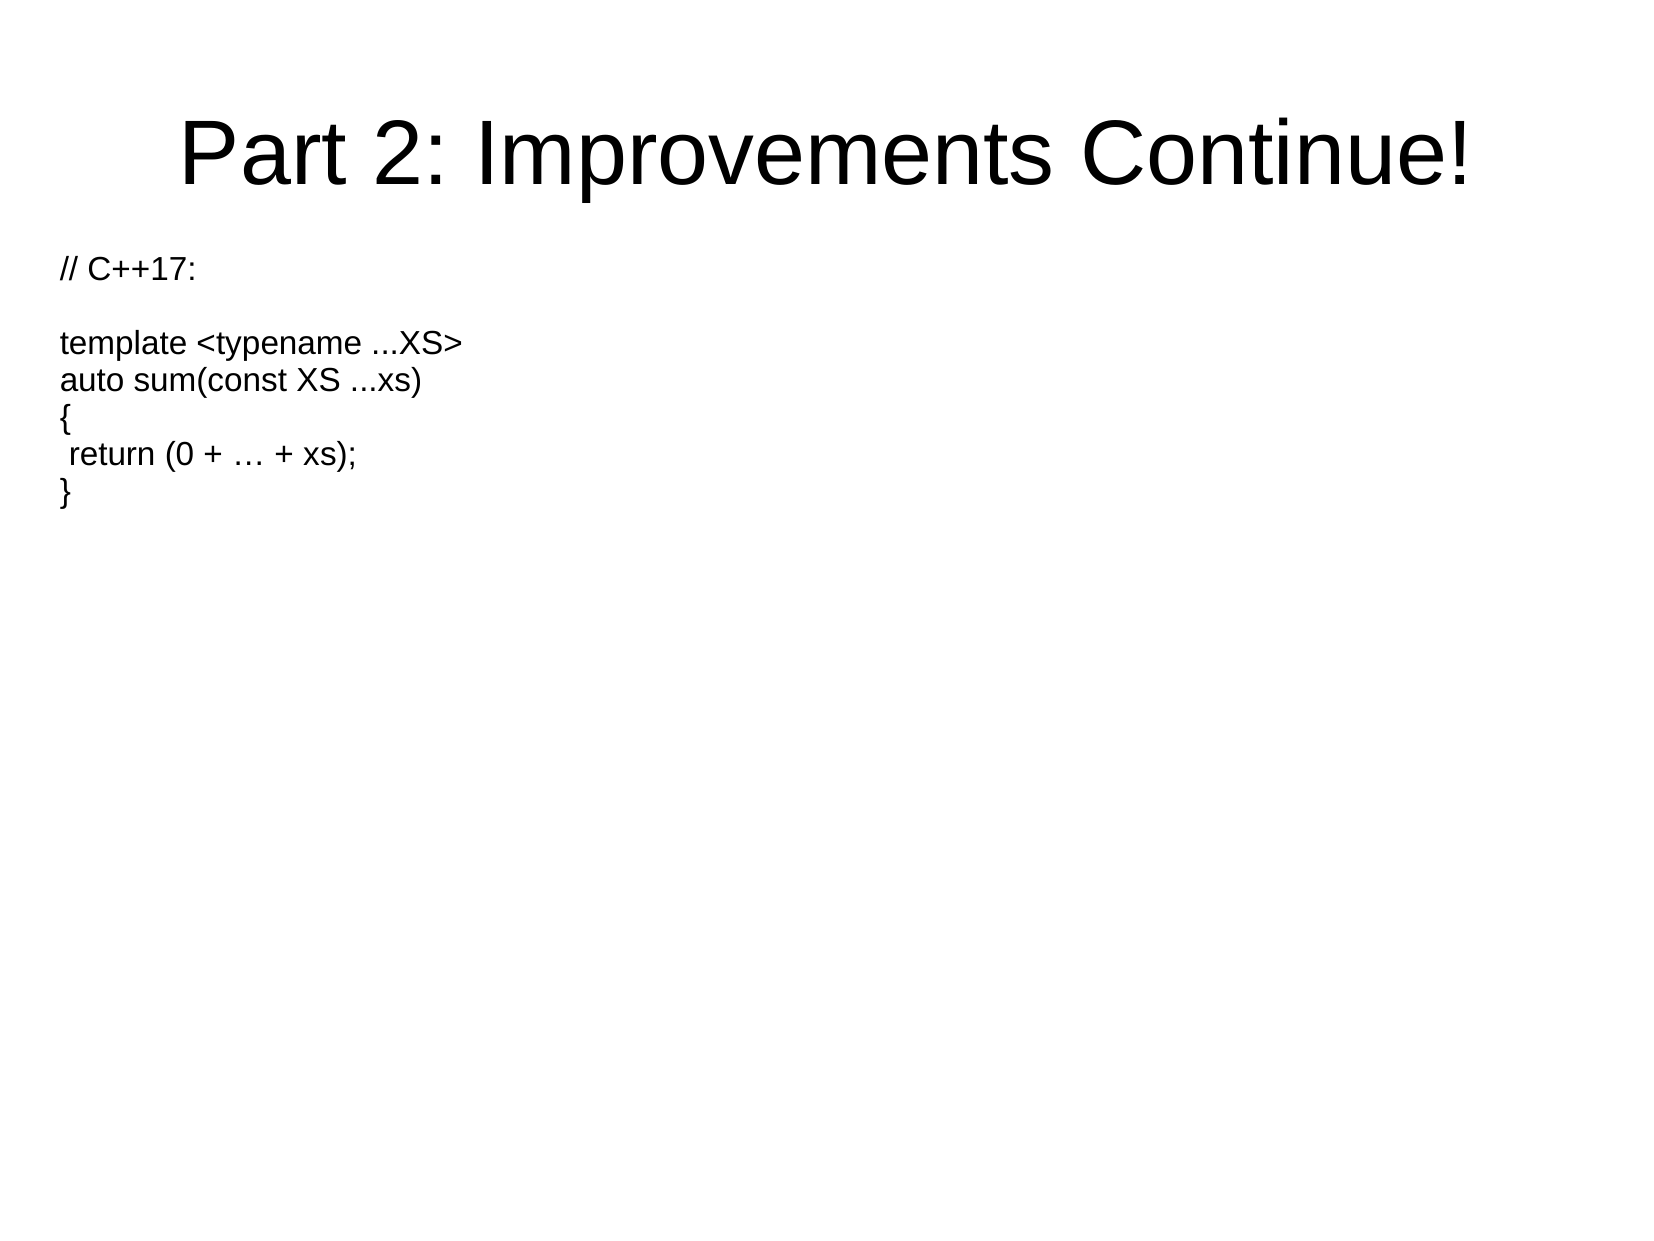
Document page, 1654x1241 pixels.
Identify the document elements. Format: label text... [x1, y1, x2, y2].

text_box // C++17: template <typename ...XS> auto sum(const XS ...xs) { return (0 + … + xs); } [45, 243, 479, 560]
title Part 2: Improvements Continue! [82, 49, 1571, 257]
